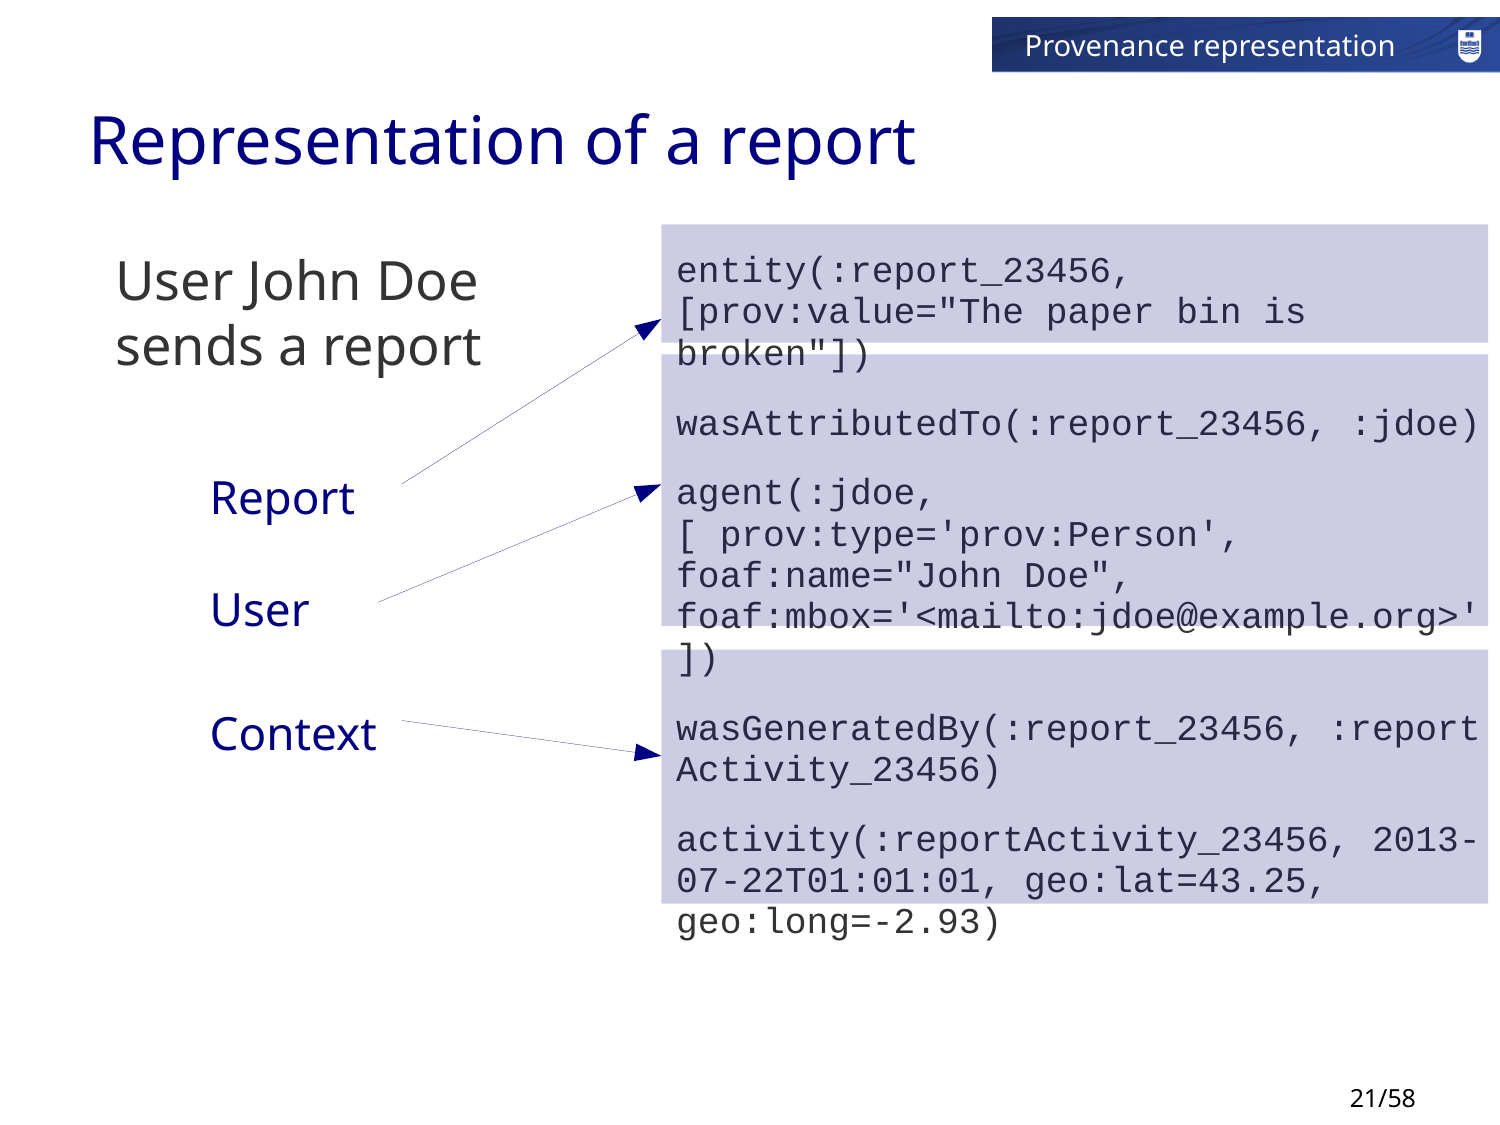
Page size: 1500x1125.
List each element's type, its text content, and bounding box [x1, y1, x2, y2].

list User John Doe sends a report [100, 238, 638, 1016]
text_box Provenance representation [1009, 17, 1483, 67]
list entity(:report_23456, [prov:value="The paper bin is broken"]) wasAttributedTo(:report_23456, :jdoe) agent(:jdoe, [ prov:type='prov:Person', foaf:name="John Doe", foaf:mbox='<mailto:jdoe@example.org>' ]) wasGeneratedBy(:report_23456, :reportActivity_23456) activity(:reportActivity_23456, 2013-07-22T01:01:01, geo:lat=43.25, geo:long=-2.93) [661, 244, 1500, 993]
text_box Context [209, 701, 520, 780]
text_box Report [209, 465, 520, 544]
picture [992, 17, 1500, 73]
text_box User [209, 577, 520, 656]
text_box [661, 649, 1489, 904]
text_box [661, 224, 1489, 343]
text_box [661, 354, 1489, 626]
title Representation of a report [2, 99, 1365, 177]
